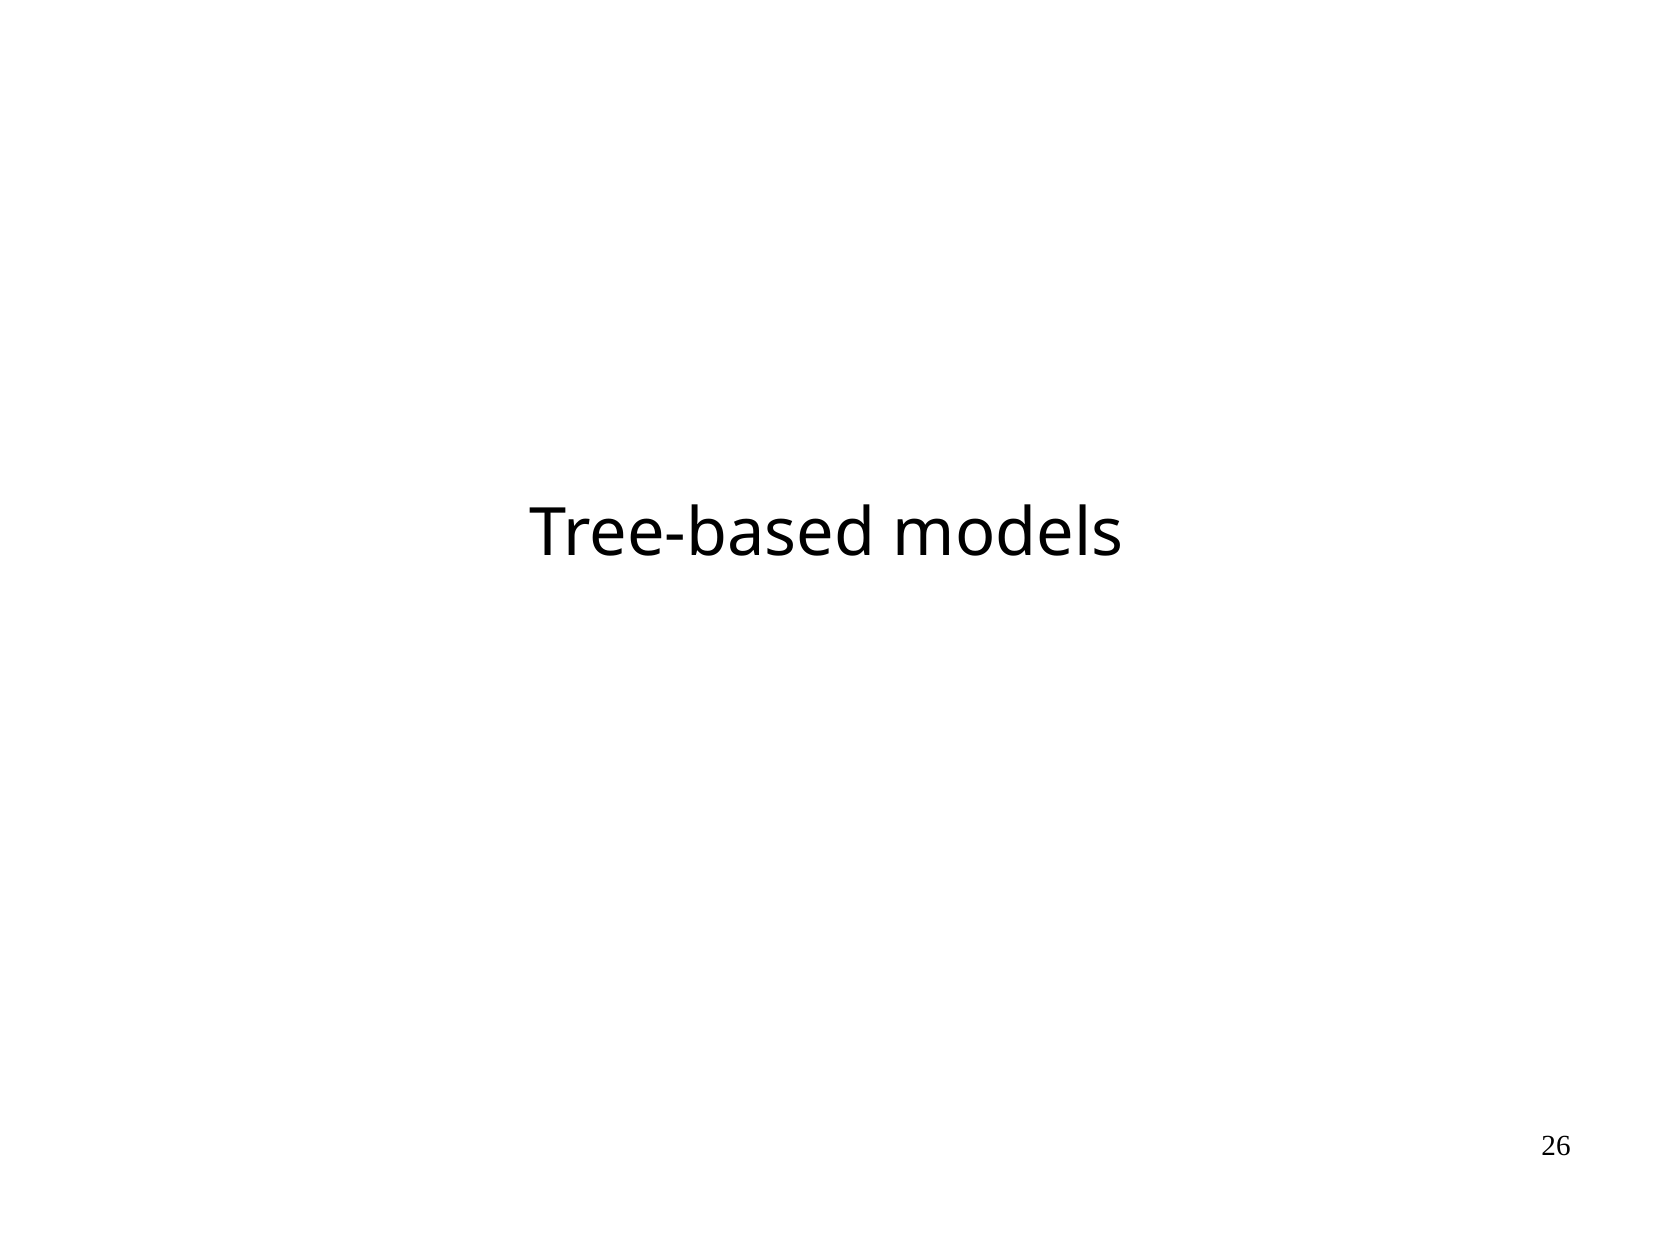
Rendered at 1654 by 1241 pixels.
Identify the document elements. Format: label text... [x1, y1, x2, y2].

subtitle Tree-based models [82, 49, 1571, 1010]
